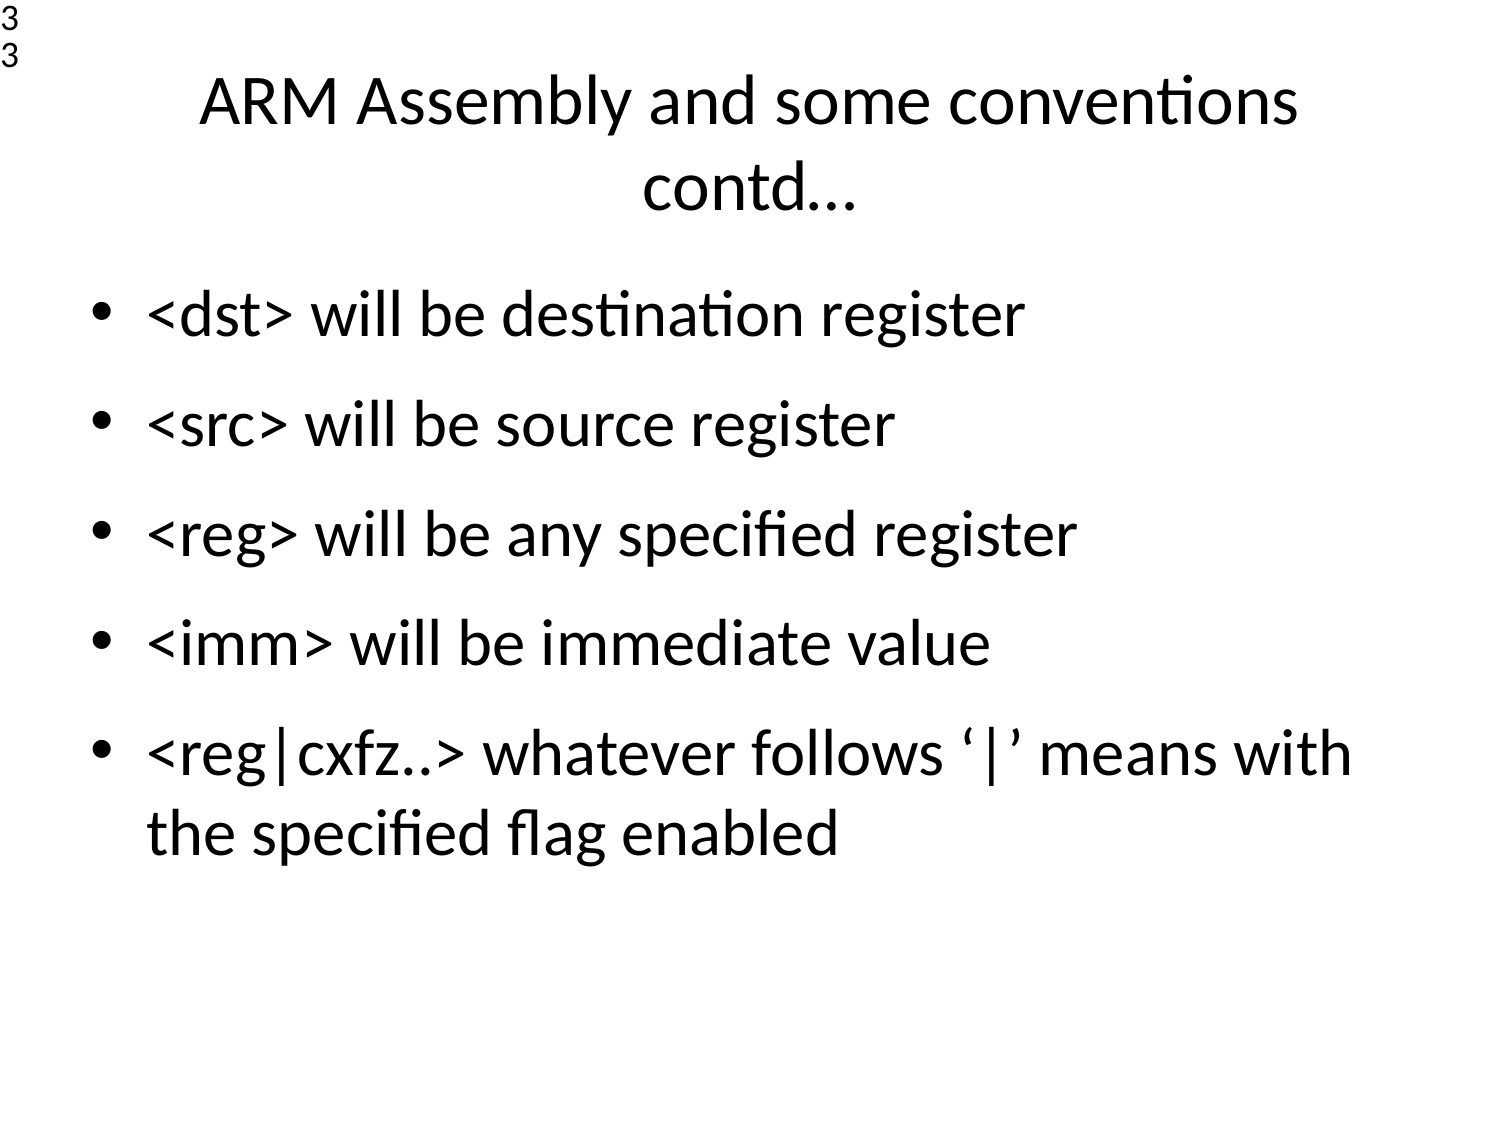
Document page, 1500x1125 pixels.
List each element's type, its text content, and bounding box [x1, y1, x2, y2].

list <dst> will be destination register <src> will be source register <reg> will be any specified register <imm> will be immediate value <reg|cxfz..> whatever follows ‘|’ means with the specified flag enabled [75, 262, 1425, 1005]
title ARM Assembly and some conventions contd… [75, 45, 1425, 233]
